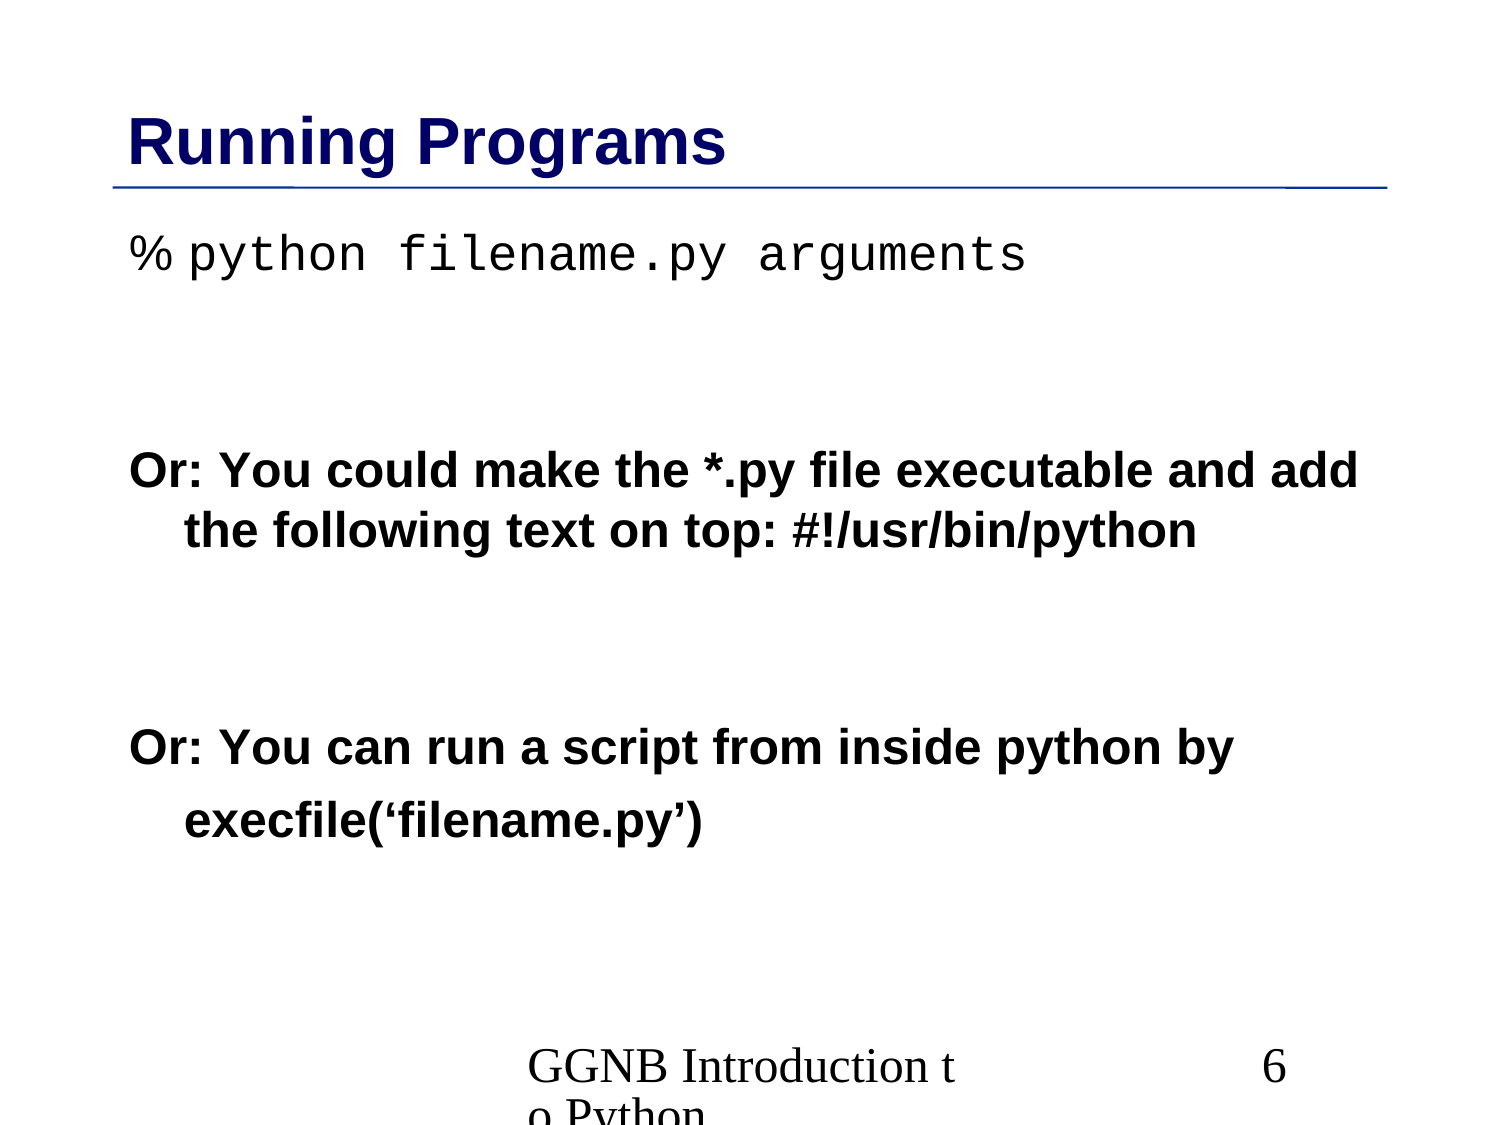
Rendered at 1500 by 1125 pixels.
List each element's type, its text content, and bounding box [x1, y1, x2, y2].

title Running Programs [112, 89, 1388, 185]
list % python filename.py arguments Or: You could make the *.py file executable and add the following text on top: #!/usr/bin/python Or: You can run a script from inside python by execfile(‘filename.py’) [112, 212, 1388, 963]
